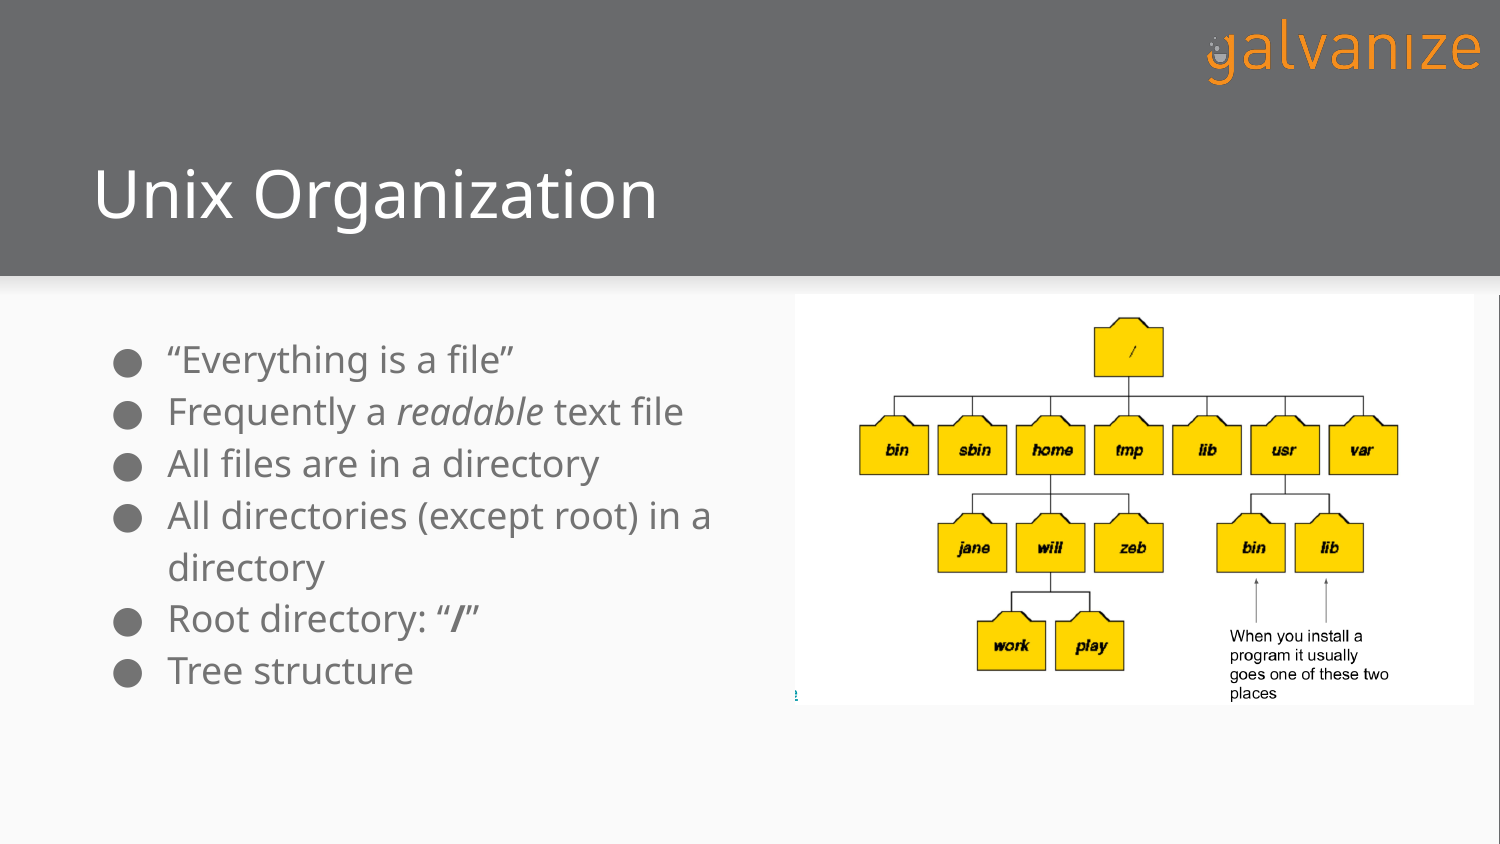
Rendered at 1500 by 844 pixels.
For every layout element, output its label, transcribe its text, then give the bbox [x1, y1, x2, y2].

picture [795, 294, 1474, 706]
list “Everything is a file” Frequently a readable text file All files are in a directory All directories (except root) in a directory Root directory: “/” Tree structure [77, 314, 826, 760]
picture [1207, 19, 1480, 85]
title Unix Organization [77, 121, 1427, 248]
